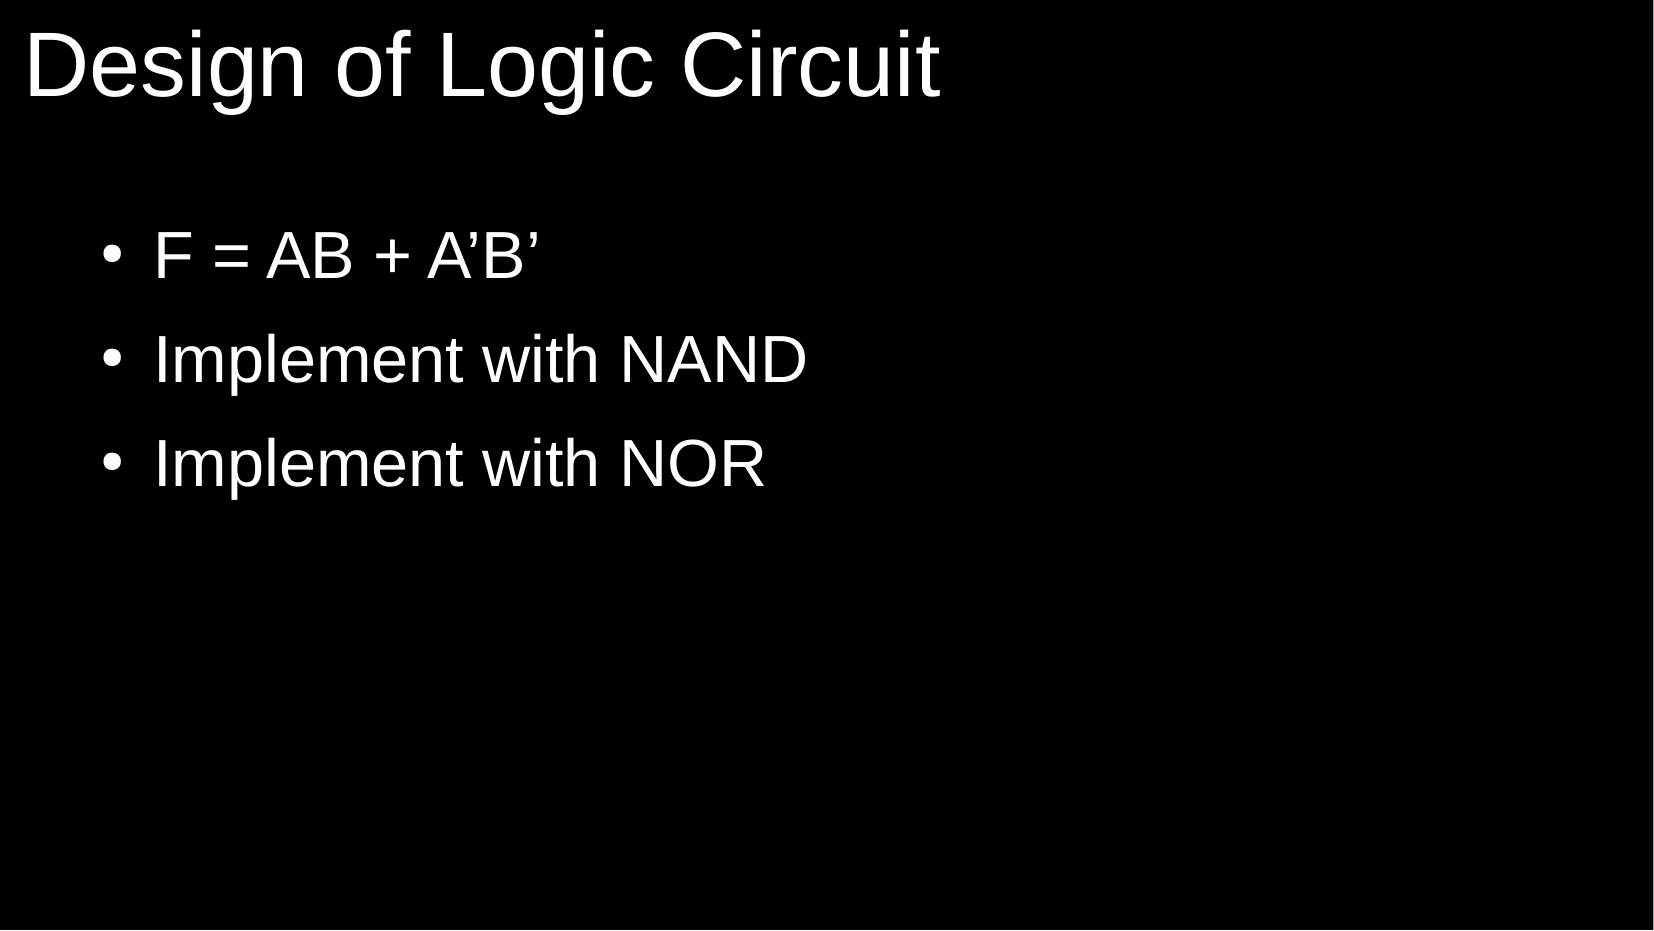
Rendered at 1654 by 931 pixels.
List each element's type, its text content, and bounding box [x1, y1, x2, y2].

list F = AB + A’B’ Implement with NAND Implement with NOR [82, 217, 1571, 758]
title Design of Logic Circuit [23, 11, 1589, 119]
